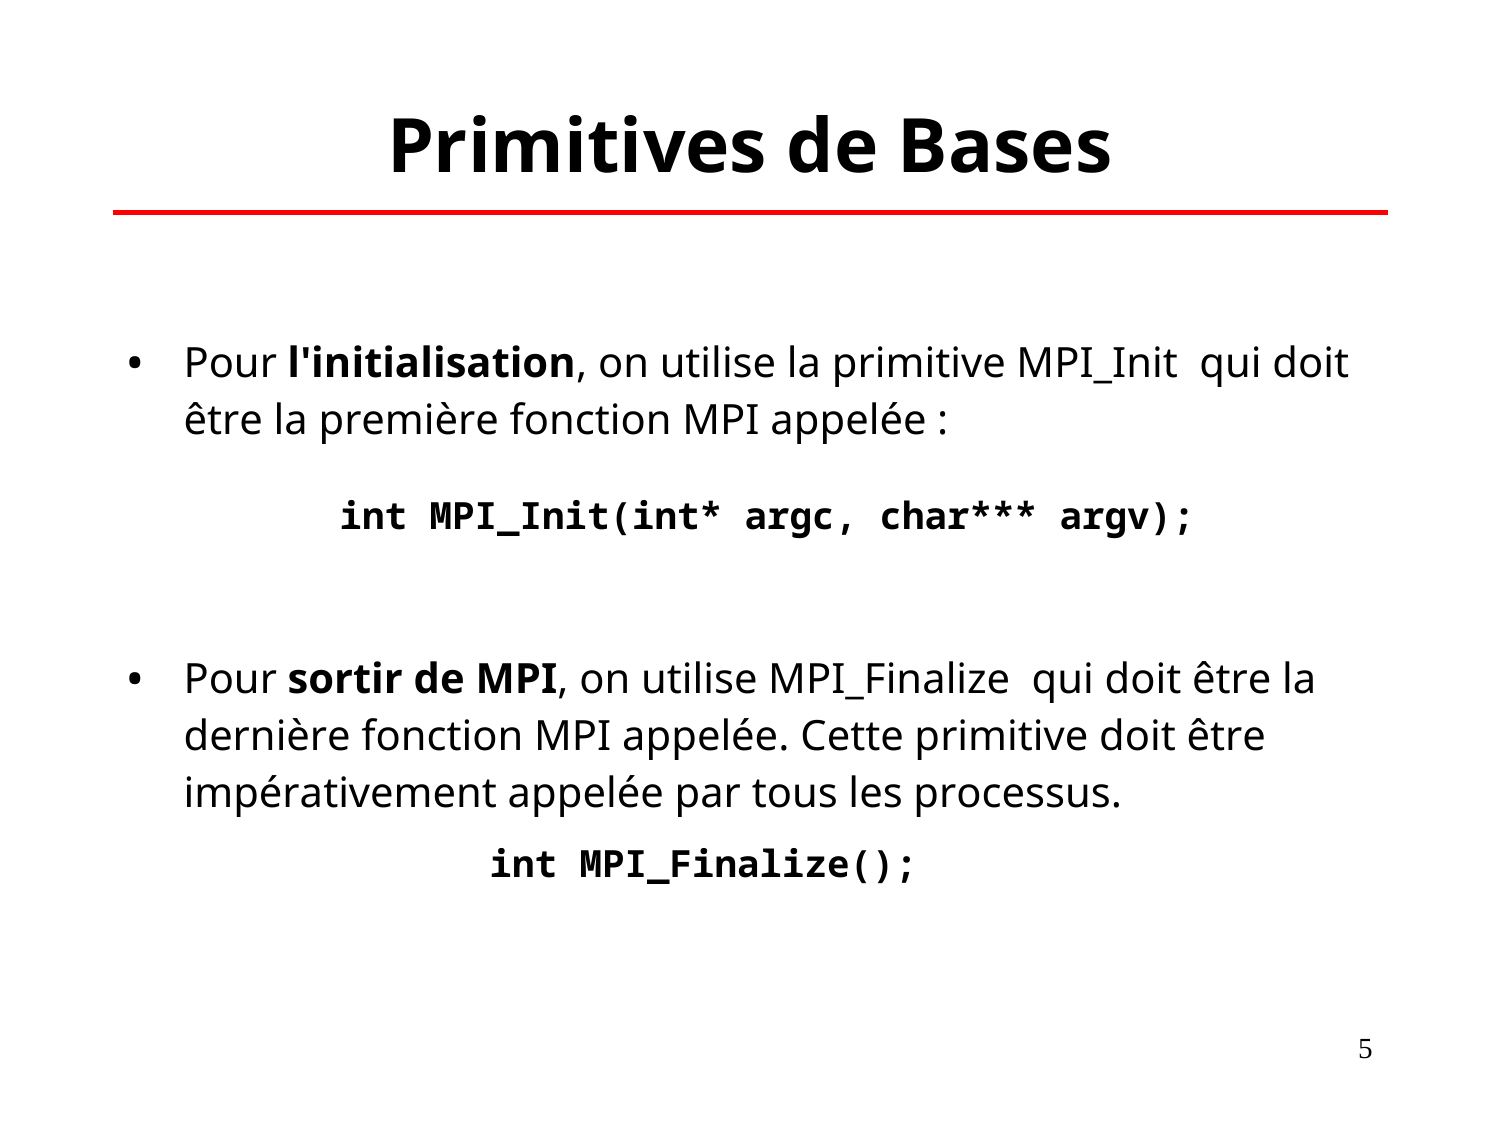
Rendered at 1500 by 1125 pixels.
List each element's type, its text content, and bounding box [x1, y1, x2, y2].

list Pour l'initialisation, on utilise la primitive MPI_Init qui doit être la première fonction MPI appelée : Pour sortir de MPI, on utilise MPI_Finalize qui doit être la dernière fonction MPI appelée. Cette primitive doit être impérativement appelée par tous les processus. [112, 324, 1397, 1038]
text_box int MPI_Finalize(); [474, 830, 932, 897]
title Primitives de Bases [112, 49, 1388, 238]
text_box int MPI_Init(int* argc, char*** argv); [324, 481, 1210, 549]
